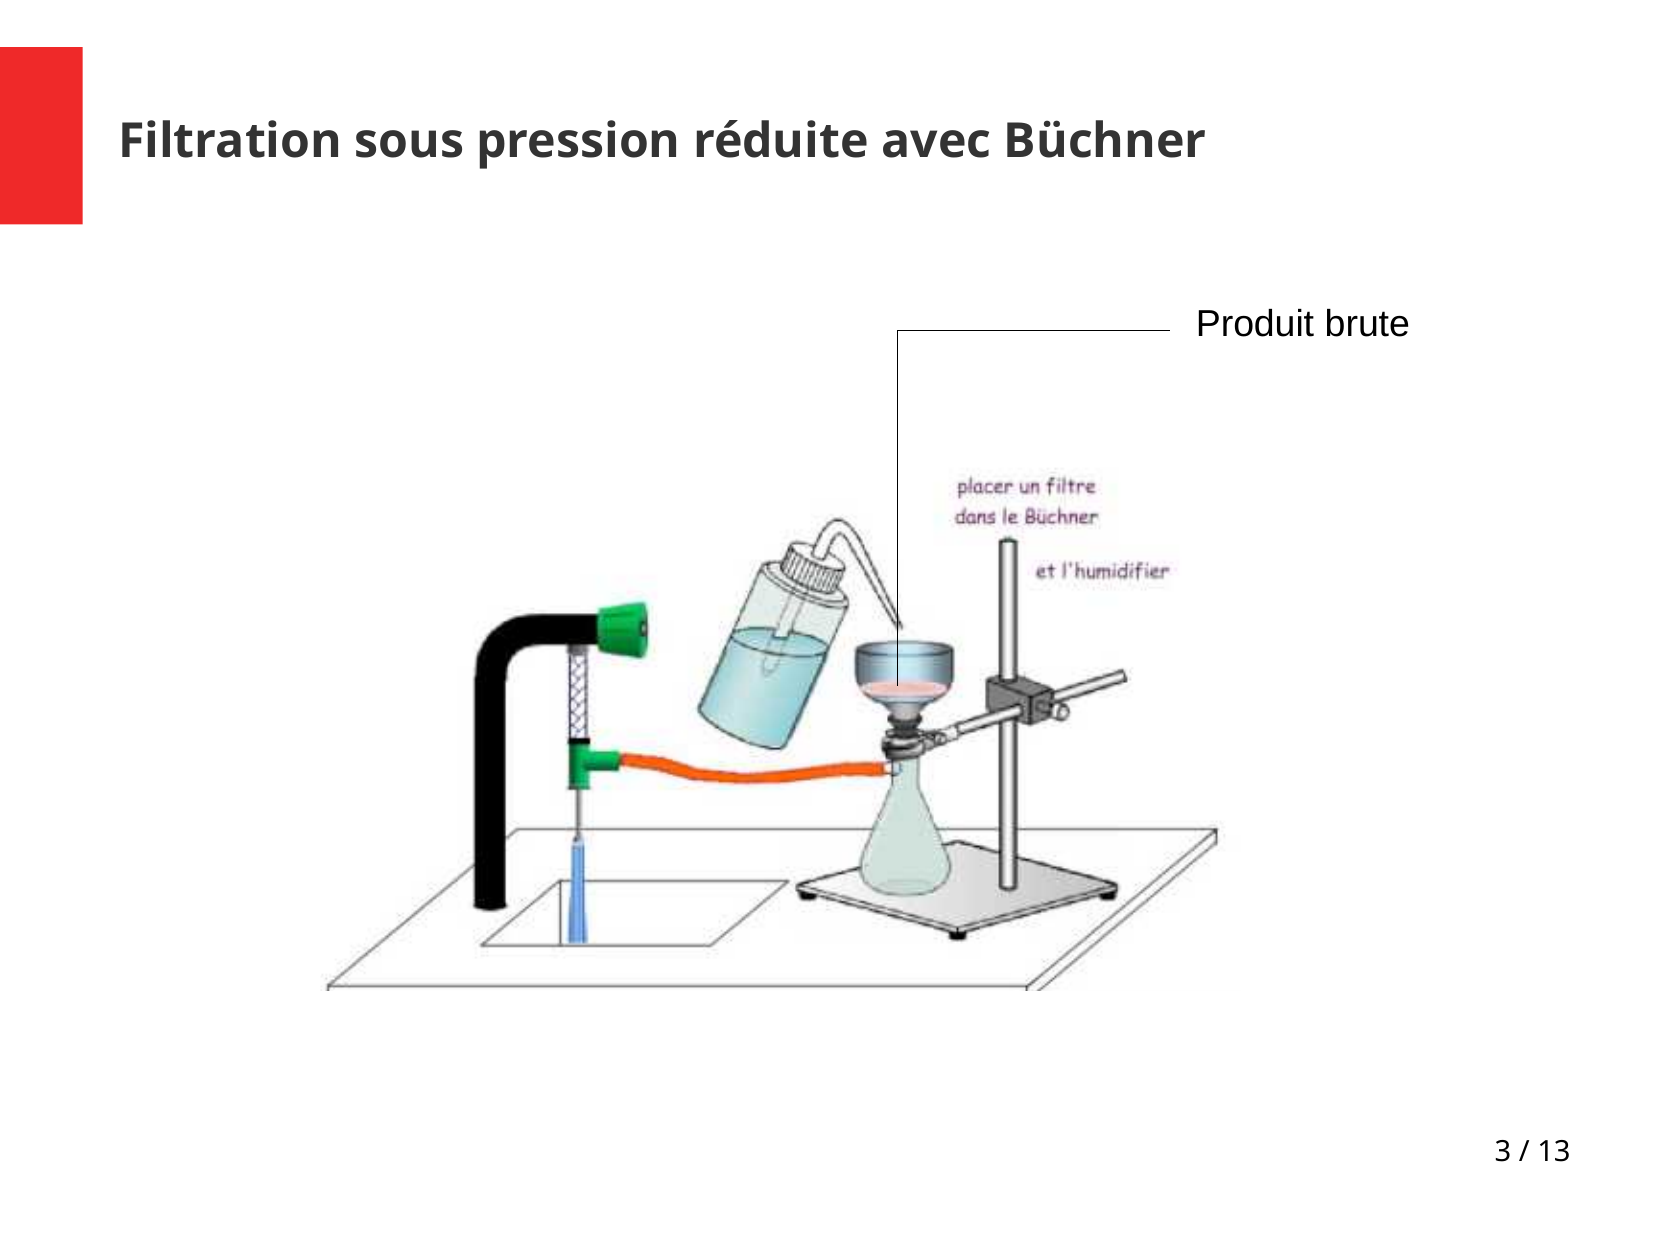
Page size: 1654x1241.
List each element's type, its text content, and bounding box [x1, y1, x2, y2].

picture [320, 425, 1241, 991]
title Filtration sous pression réduite avec Büchner [118, 49, 1571, 257]
text_box Produit brute [1181, 295, 1524, 353]
